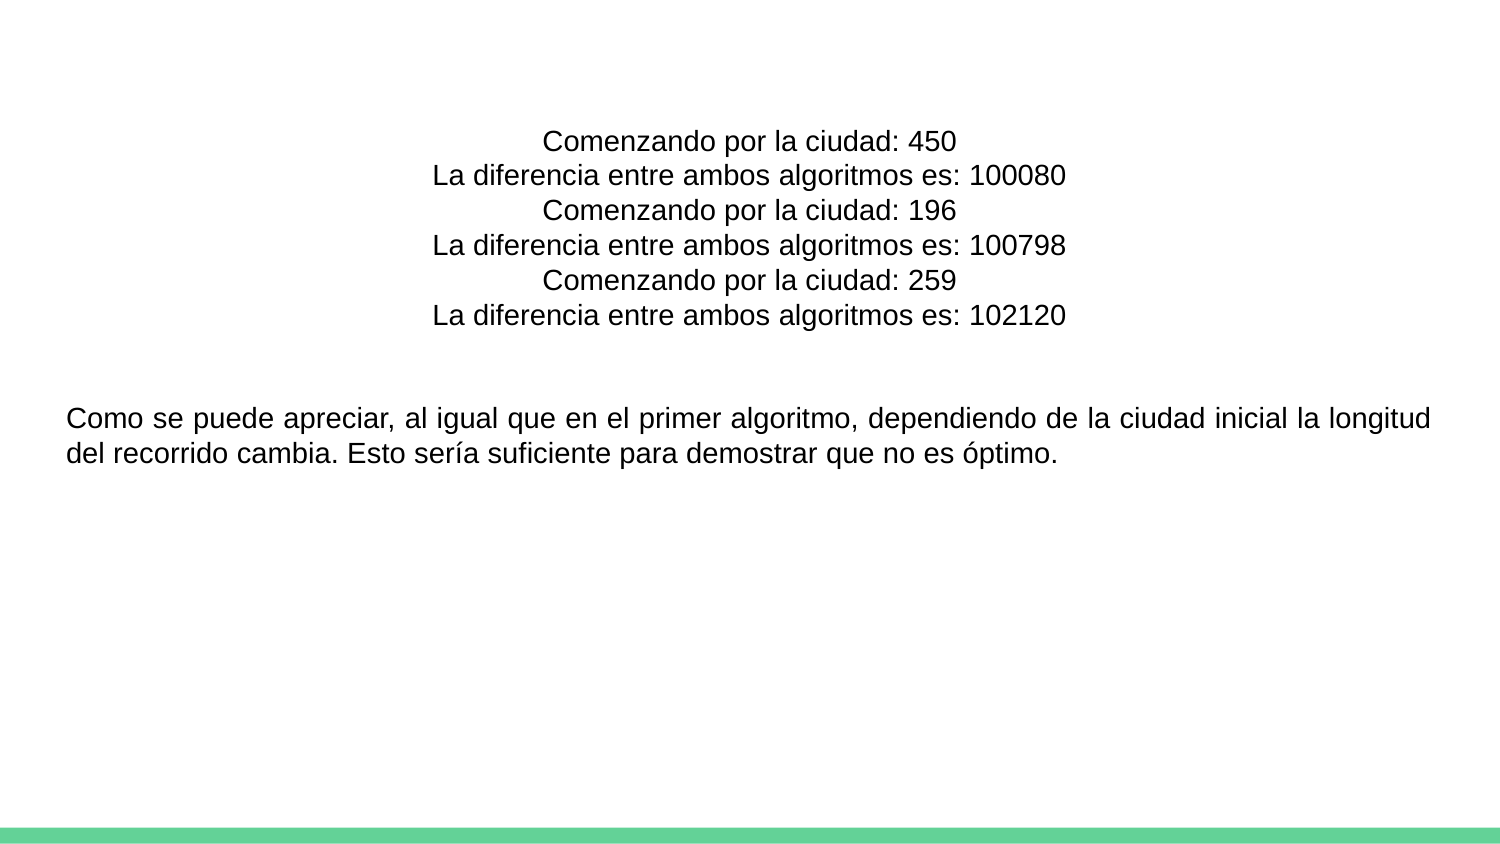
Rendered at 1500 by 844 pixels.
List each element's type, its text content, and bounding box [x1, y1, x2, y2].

list Comenzando por la ciudad: 450 La diferencia entre ambos algoritmos es: 100080 Comenzando por la ciudad: 196 La diferencia entre ambos algoritmos es: 100798 Comenzando por la ciudad: 259 La diferencia entre ambos algoritmos es: 102120 Como se puede apreciar, al igual que en el primer algoritmo, dependiendo de la ciudad inicial la longitud del recorrido cambia. Esto sería suficiente para demostrar que no es óptimo. [51, 106, 1449, 804]
